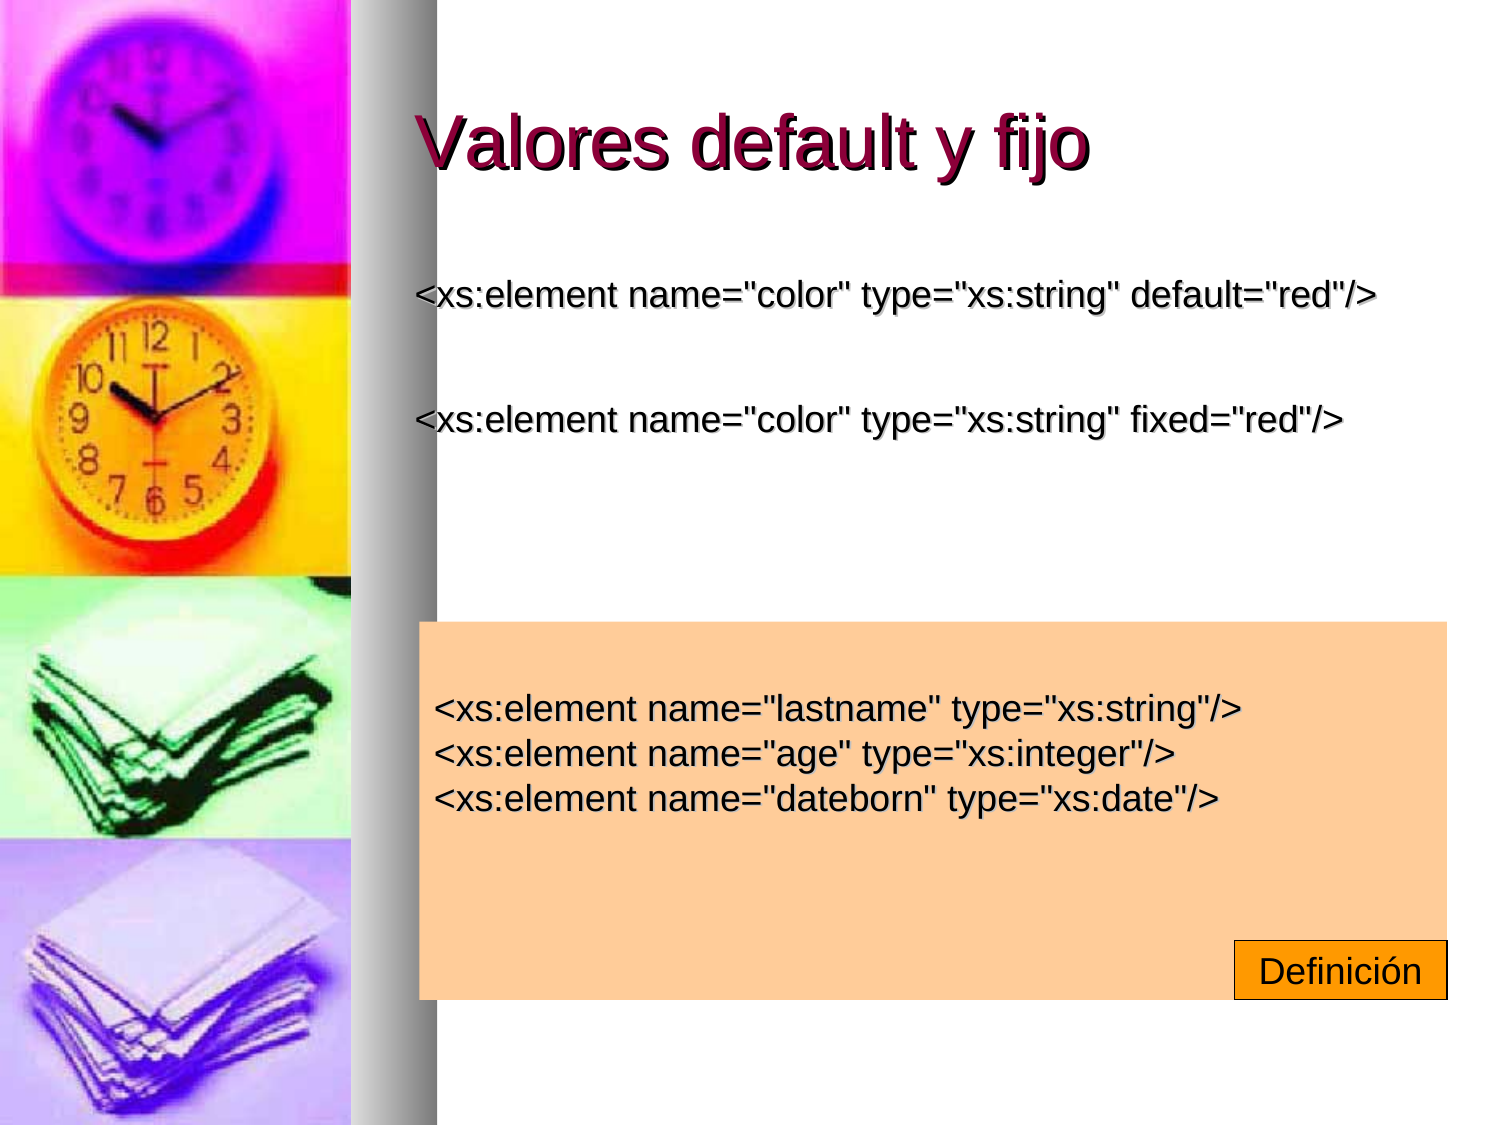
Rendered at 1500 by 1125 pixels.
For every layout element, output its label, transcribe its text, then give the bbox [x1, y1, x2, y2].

text_box Definición [1234, 940, 1447, 1000]
list <xs:element name="color" type="xs:string" default="red"/> <xs:element name="color" type="xs:string" fixed="red"/> [399, 262, 1447, 516]
picture [0, 0, 351, 1125]
title Valores default y fijo [399, 37, 1450, 238]
list <xs:element name="lastname" type="xs:string"/> <xs:element name="age" type="xs:integer"/> <xs:element name="dateborn" type="xs:date"/> [419, 621, 1447, 1000]
